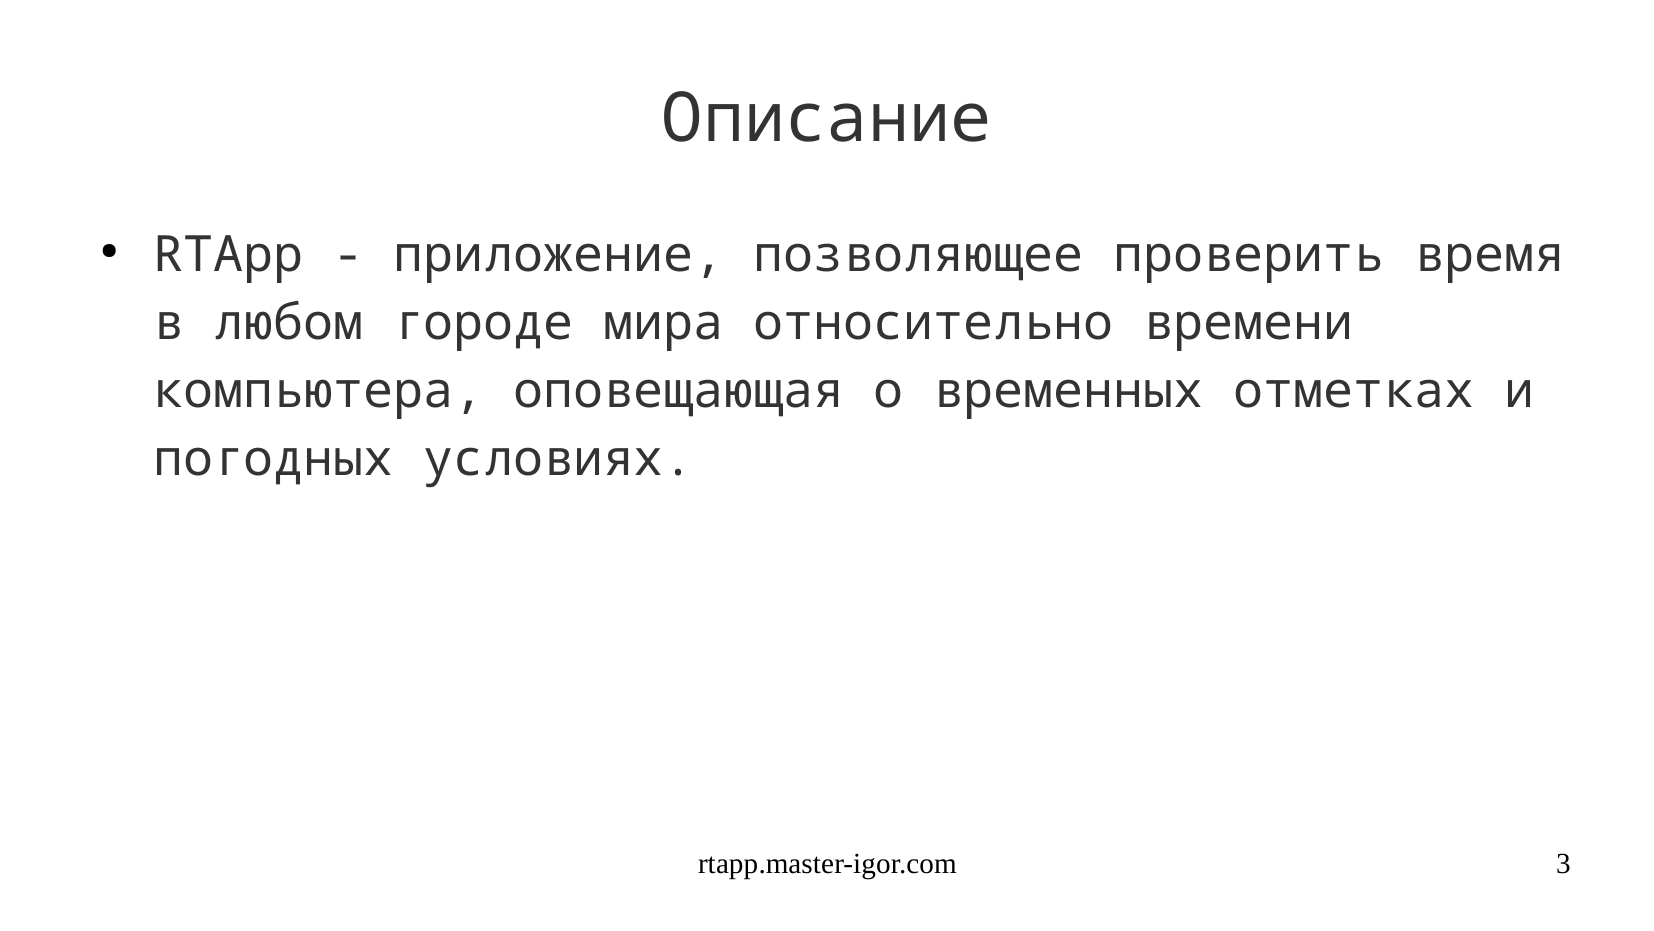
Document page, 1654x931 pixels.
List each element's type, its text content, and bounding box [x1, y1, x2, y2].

title Описание [82, 37, 1571, 193]
list RTApp - приложение, позволяющее проверить время в любом городе мира относительно времени компьютера, оповещающая о временных отметках и погодных условиях. [82, 217, 1571, 758]
